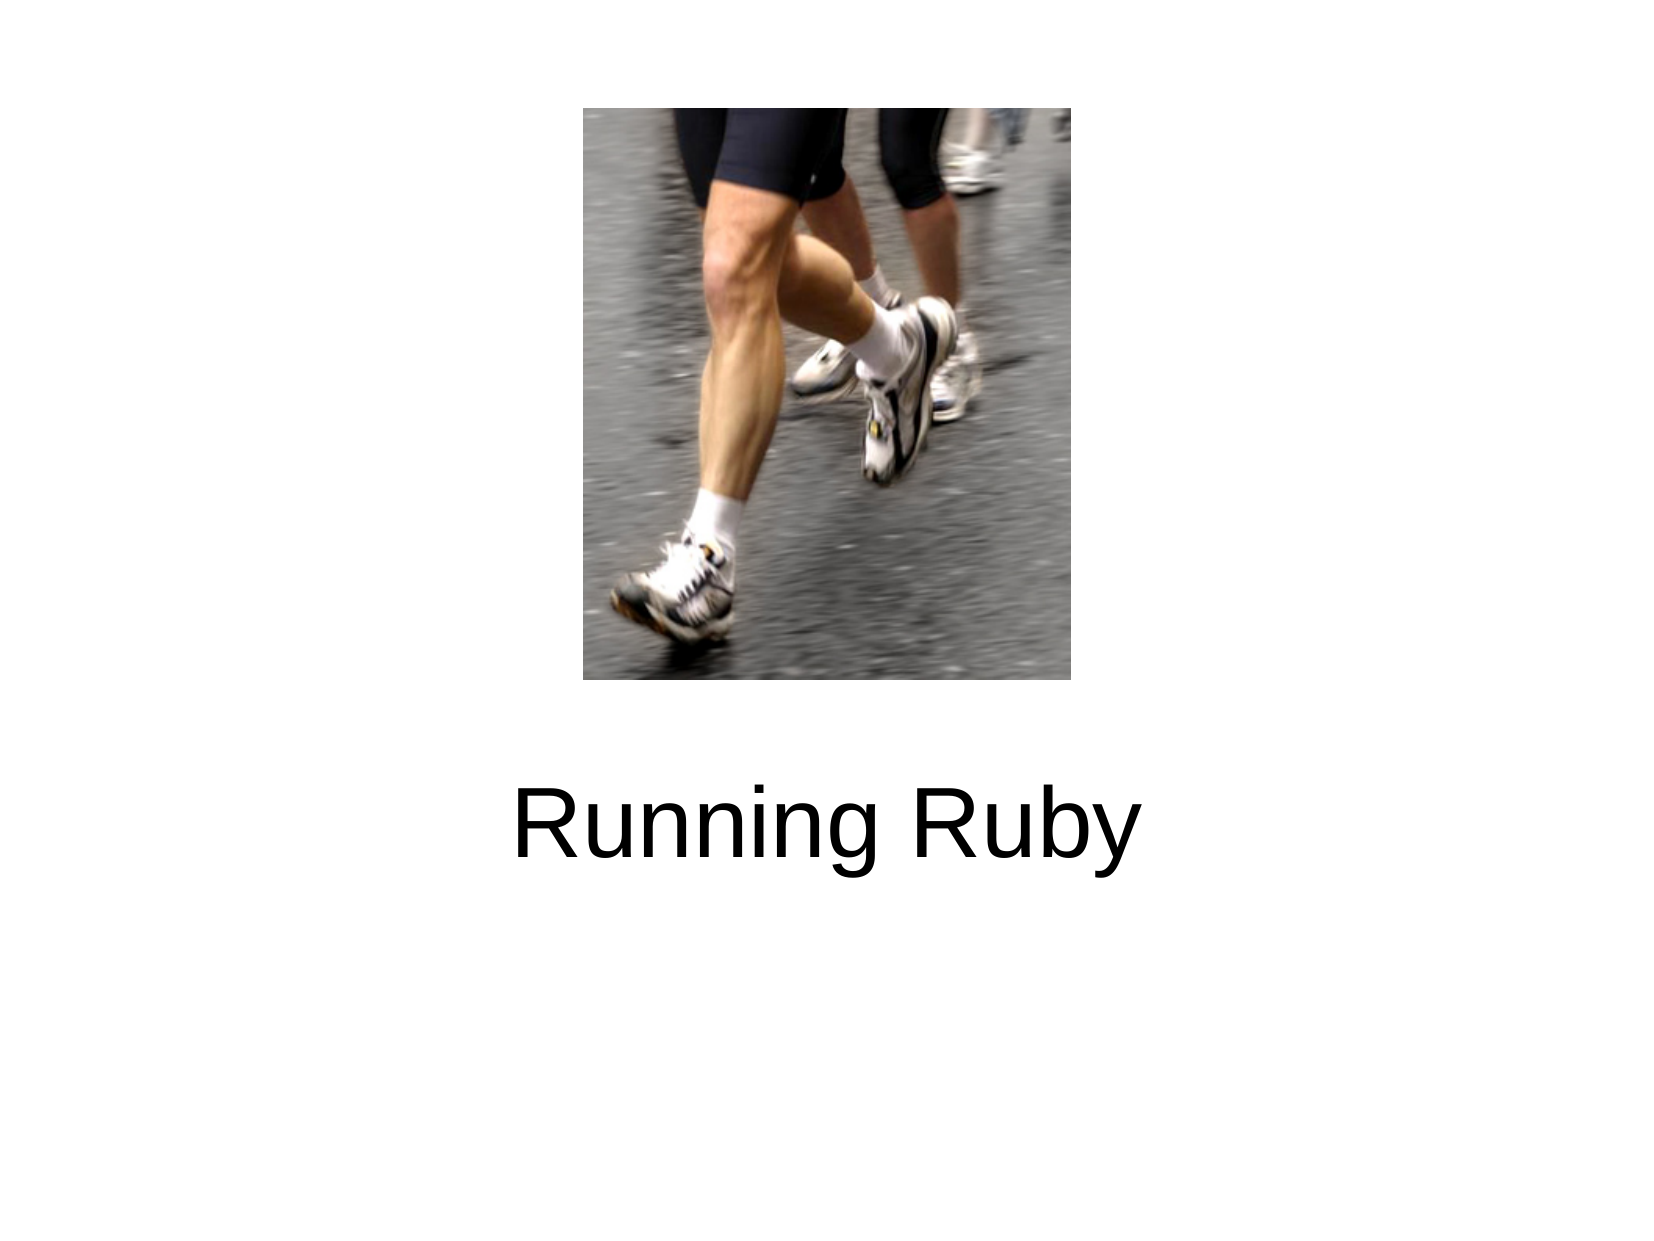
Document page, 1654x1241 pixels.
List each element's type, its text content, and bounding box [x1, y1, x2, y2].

text_box Running Ruby [495, 759, 1159, 886]
picture [583, 108, 1071, 680]
